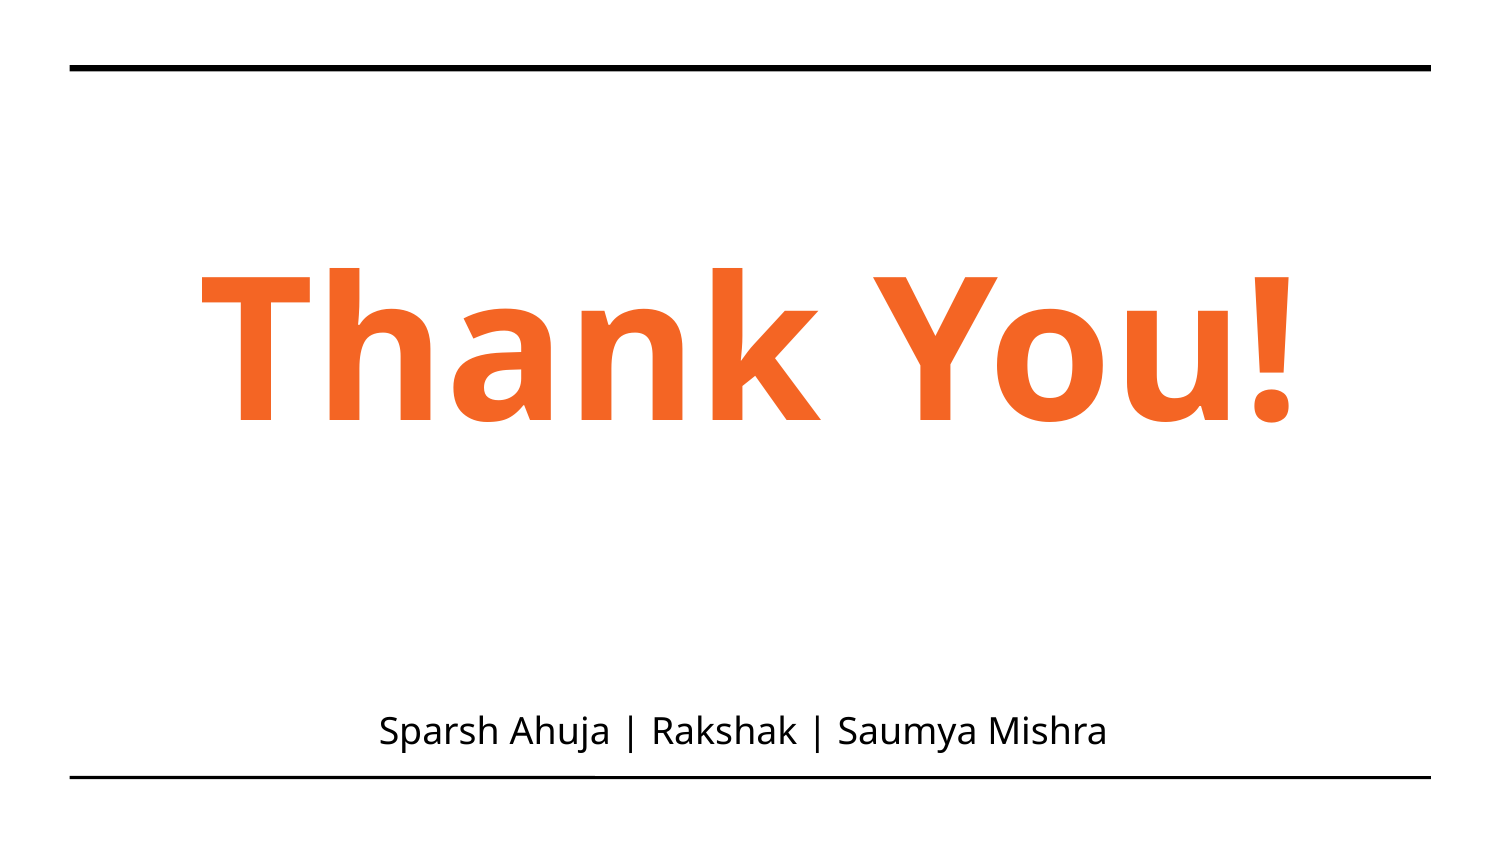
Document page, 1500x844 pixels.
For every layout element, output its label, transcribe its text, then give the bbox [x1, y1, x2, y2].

list Sparsh Ahuja | Rakshak | Saumya Mishra [138, 685, 1359, 844]
title Thank You! [140, 214, 1360, 467]
